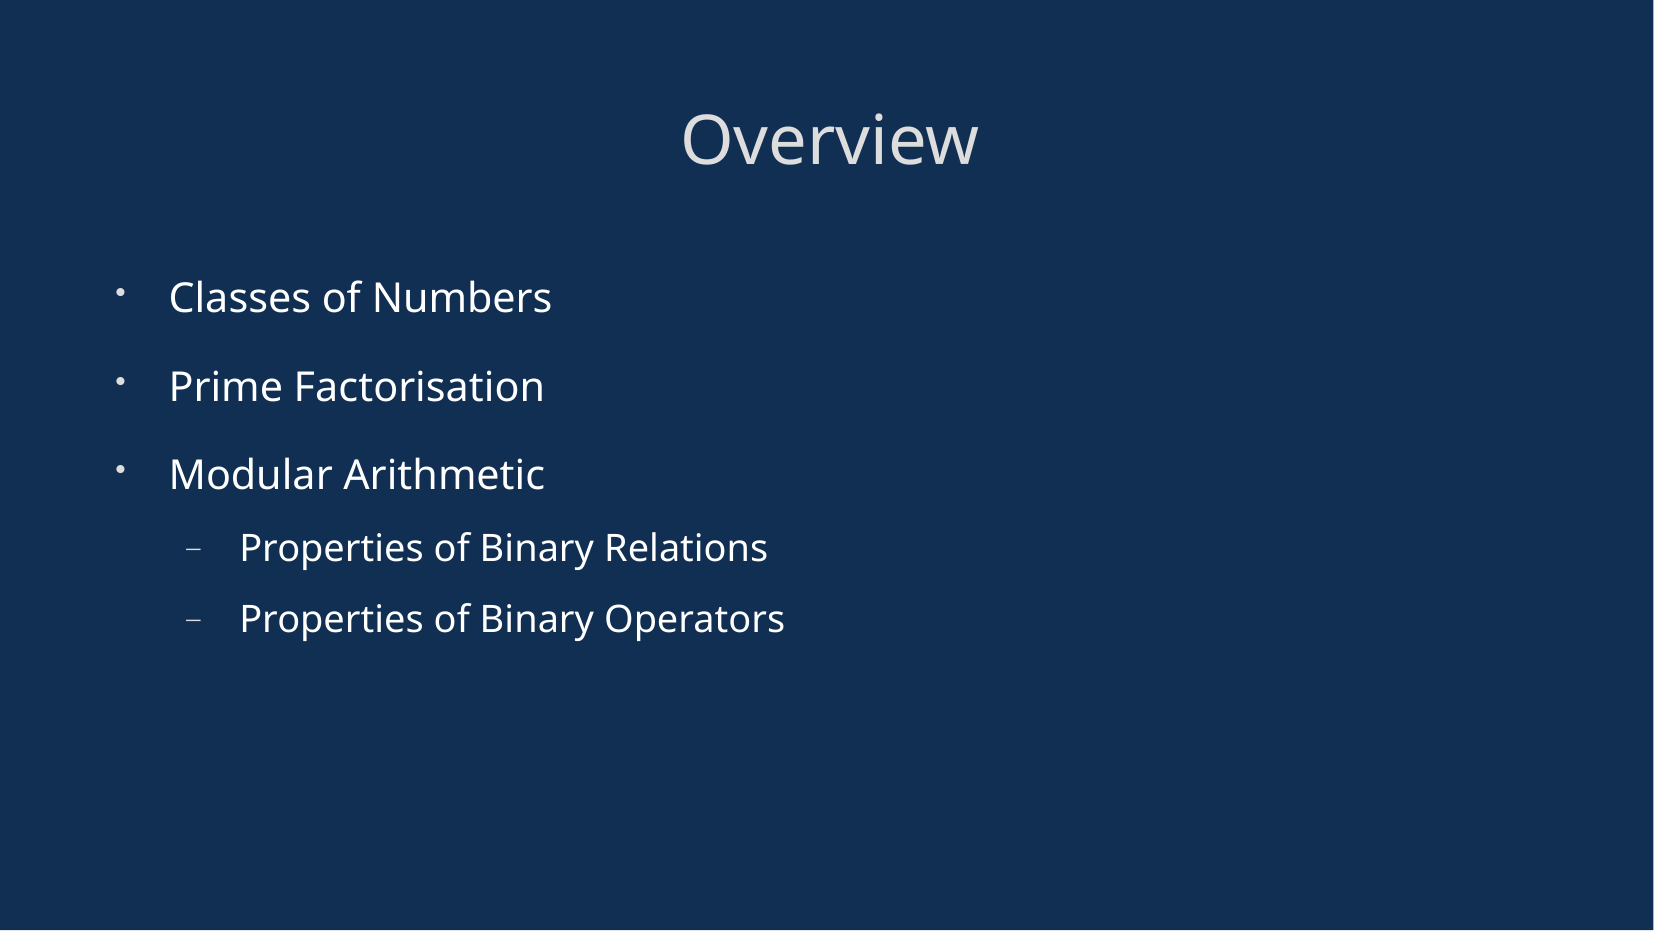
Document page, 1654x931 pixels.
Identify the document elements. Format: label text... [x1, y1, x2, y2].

title Overview [97, 56, 1563, 220]
list Classes of Numbers Prime Factorisation Modular Arithmetic Properties of Binary Relations Properties of Binary Operators [97, 268, 1563, 806]
